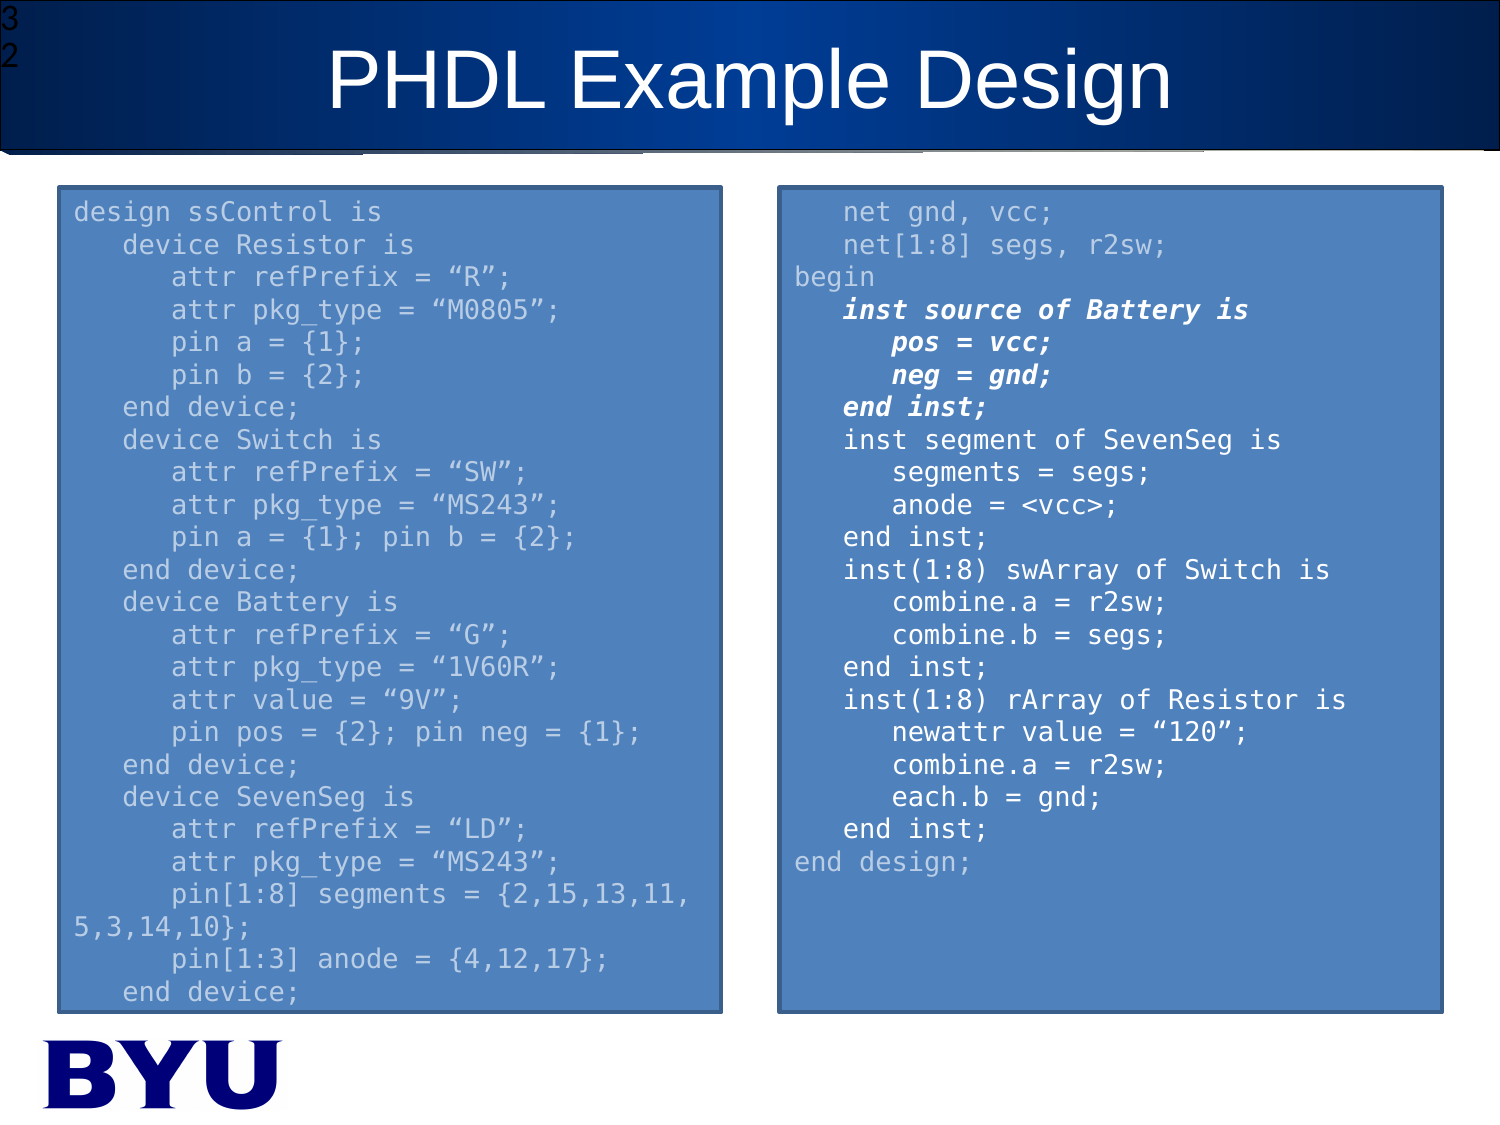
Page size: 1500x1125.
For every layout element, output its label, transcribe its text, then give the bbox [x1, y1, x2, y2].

text_box net gnd, vcc; net[1:8] segs, r2sw; begin inst source of Battery is pos = vcc; neg = gnd; end inst; inst segment of SevenSeg is segments = segs; anode = <vcc>; end inst; inst(1:8) swArray of Switch is combine.a = r2sw; combine.b = segs; end inst; inst(1:8) rArray of Resistor is newattr value = “120”; combine.a = r2sw; each.b = gnd; end inst; end design; [779, 187, 1442, 1013]
picture [37, 1039, 288, 1111]
title PHDL Example Design [75, 0, 1425, 150]
text_box design ssControl is device Resistor is attr refPrefix = “R”; attr pkg_type = “M0805”; pin a = {1}; pin b = {2}; end device; device Switch is attr refPrefix = “SW”; attr pkg_type = “MS243”; pin a = {1}; pin b = {2}; end device; device Battery is attr refPrefix = “G”; attr pkg_type = “1V60R”; attr value = “9V”; pin pos = {2}; pin neg = {1}; end device; device SevenSeg is attr refPrefix = “LD”; attr pkg_type = “MS243”; pin[1:8] segments = {2,15,13,11, 5,3,14,10}; pin[1:3] anode = {4,12,17}; end device; [58, 187, 722, 1013]
